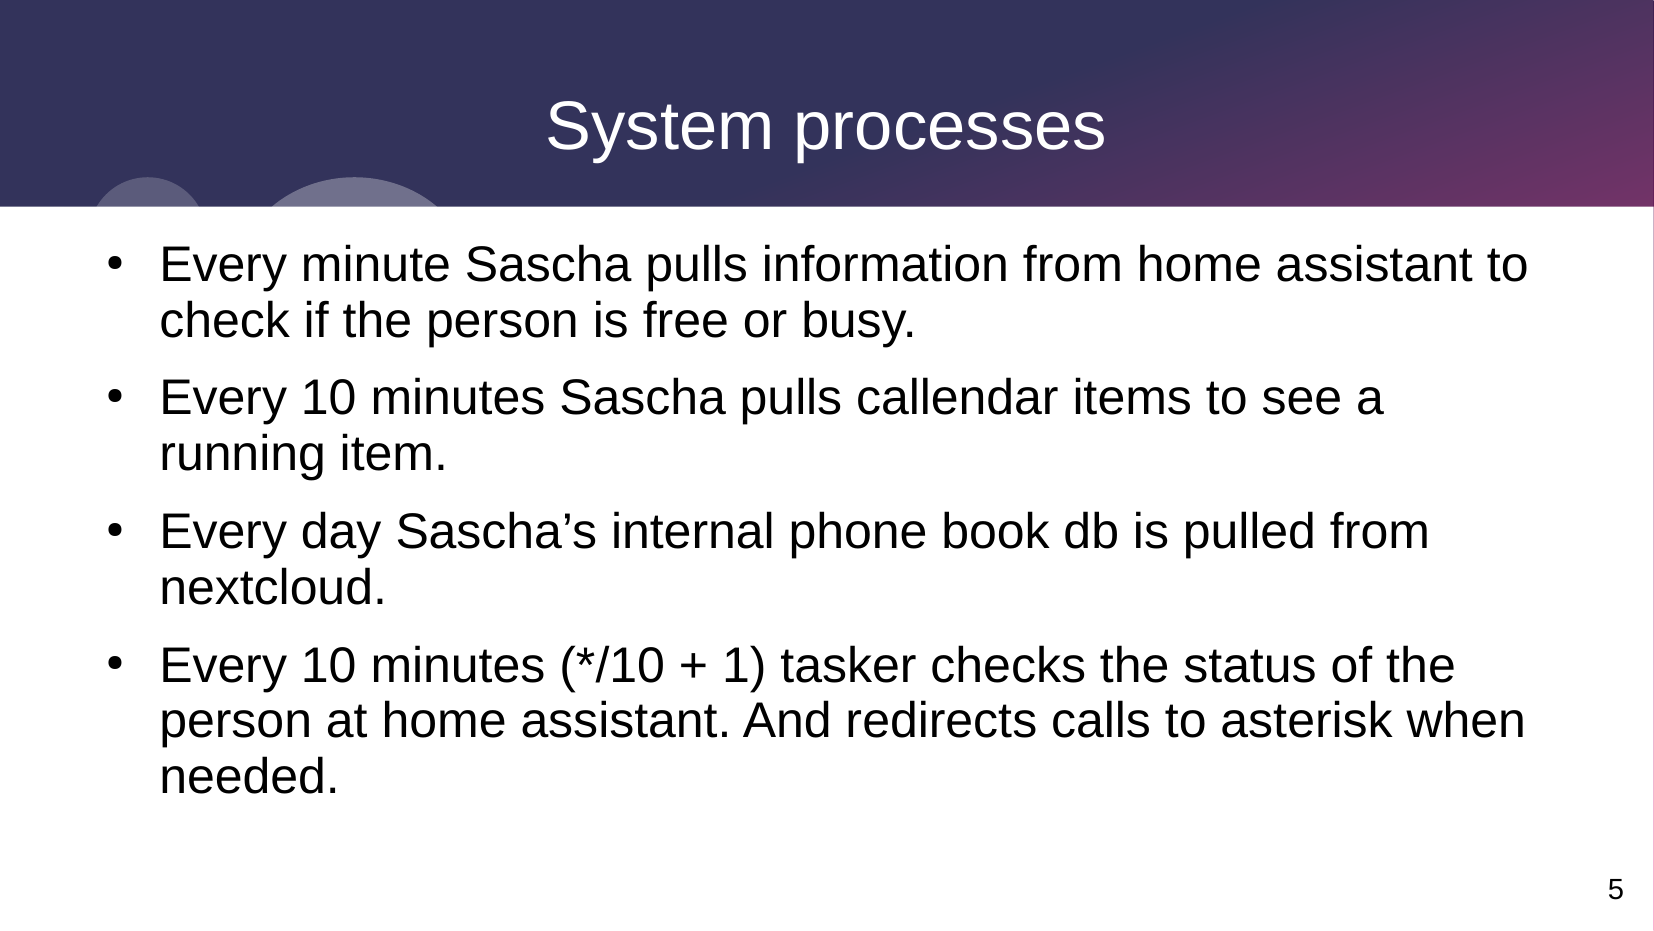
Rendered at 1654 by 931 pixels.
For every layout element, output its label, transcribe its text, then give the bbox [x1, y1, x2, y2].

title System processes [88, 44, 1565, 207]
list Every minute Sascha pulls information from home assistant to check if the person is free or busy. Every 10 minutes Sascha pulls callendar items to see a running item. Every day Sascha’s internal phone book db is pulled from nextcloud. Every 10 minutes (*/10 + 1) tasker checks the status of the person at home assistant. And redirects calls to asterisk when needed. [88, 236, 1565, 827]
